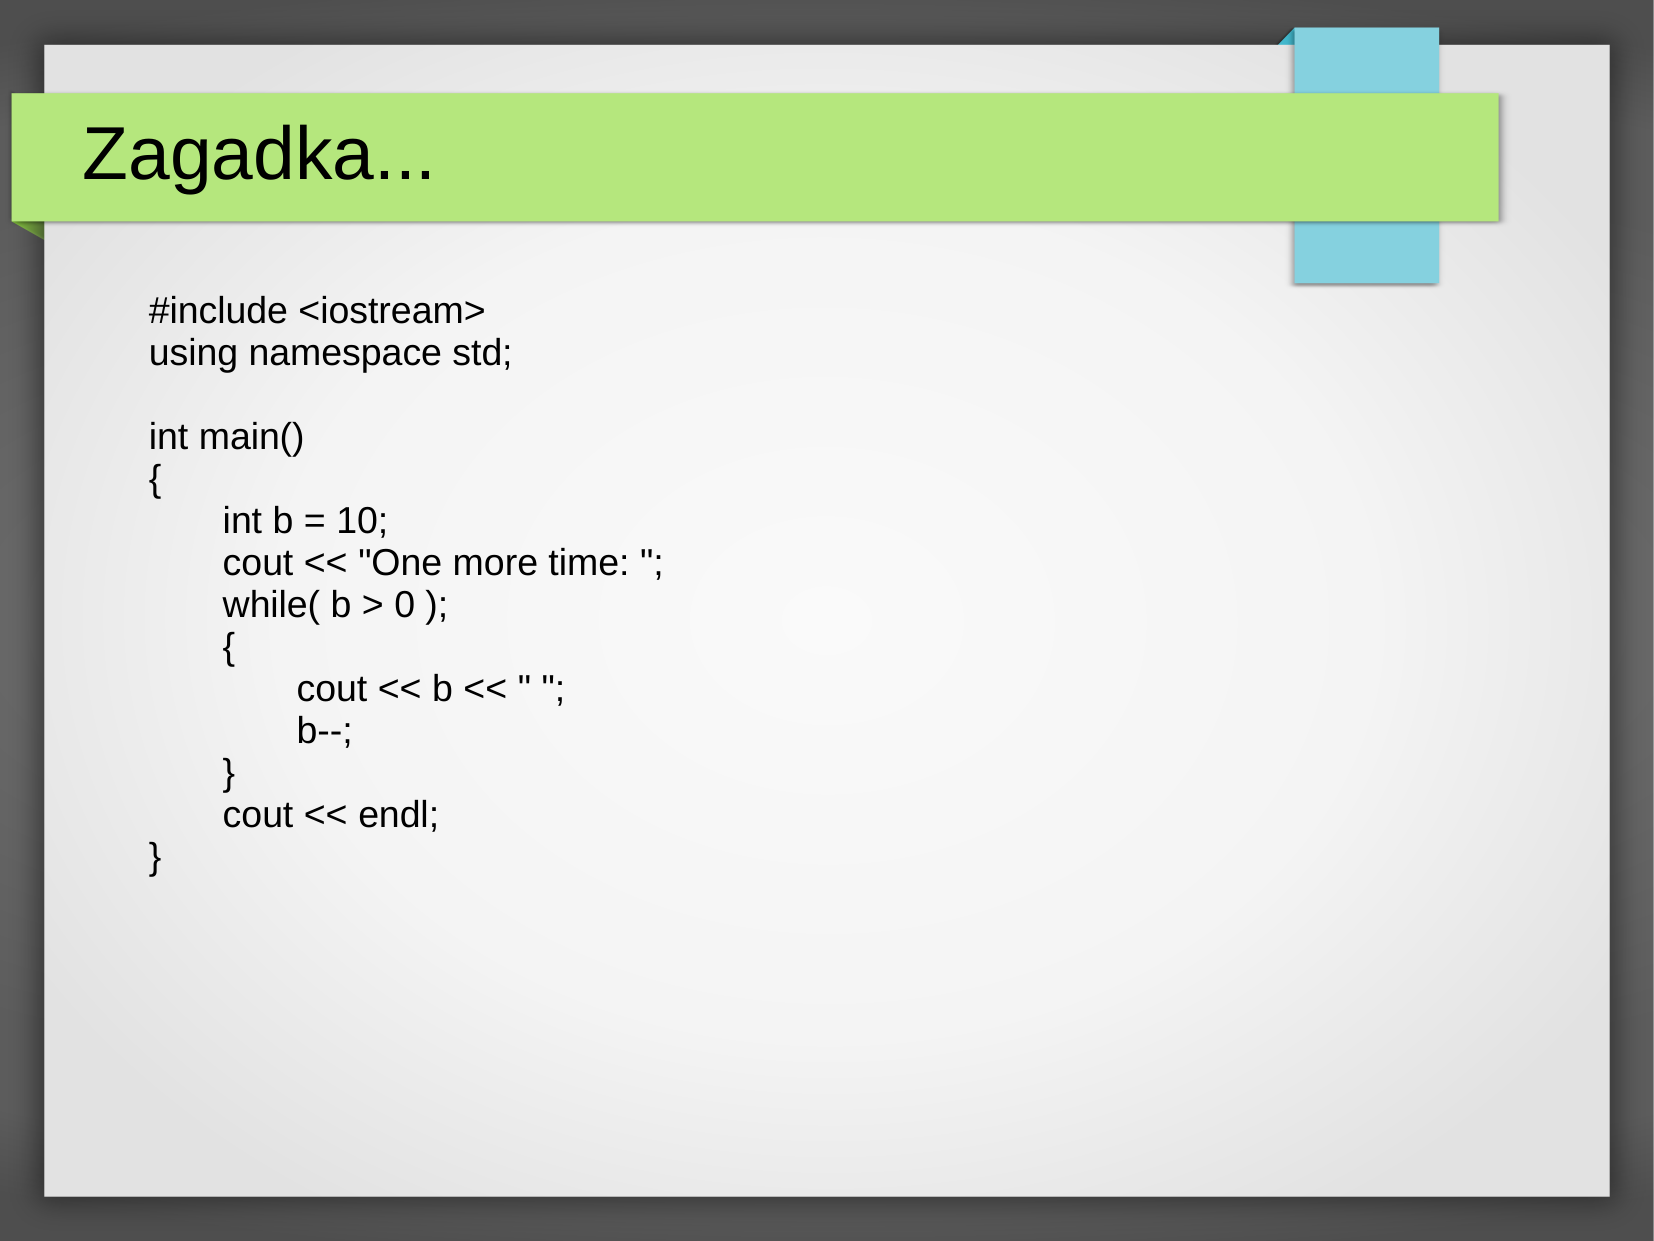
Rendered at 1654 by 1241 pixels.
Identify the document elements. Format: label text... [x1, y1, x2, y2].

text_box #include <iostream> using namespace std; int main() { int b = 10; cout << "One more time: "; while( b > 0 ); { cout << b << " "; b--; } cout << endl; } [134, 282, 680, 886]
title Zagadka... [82, 94, 1264, 213]
picture [0, 0, 1654, 1241]
